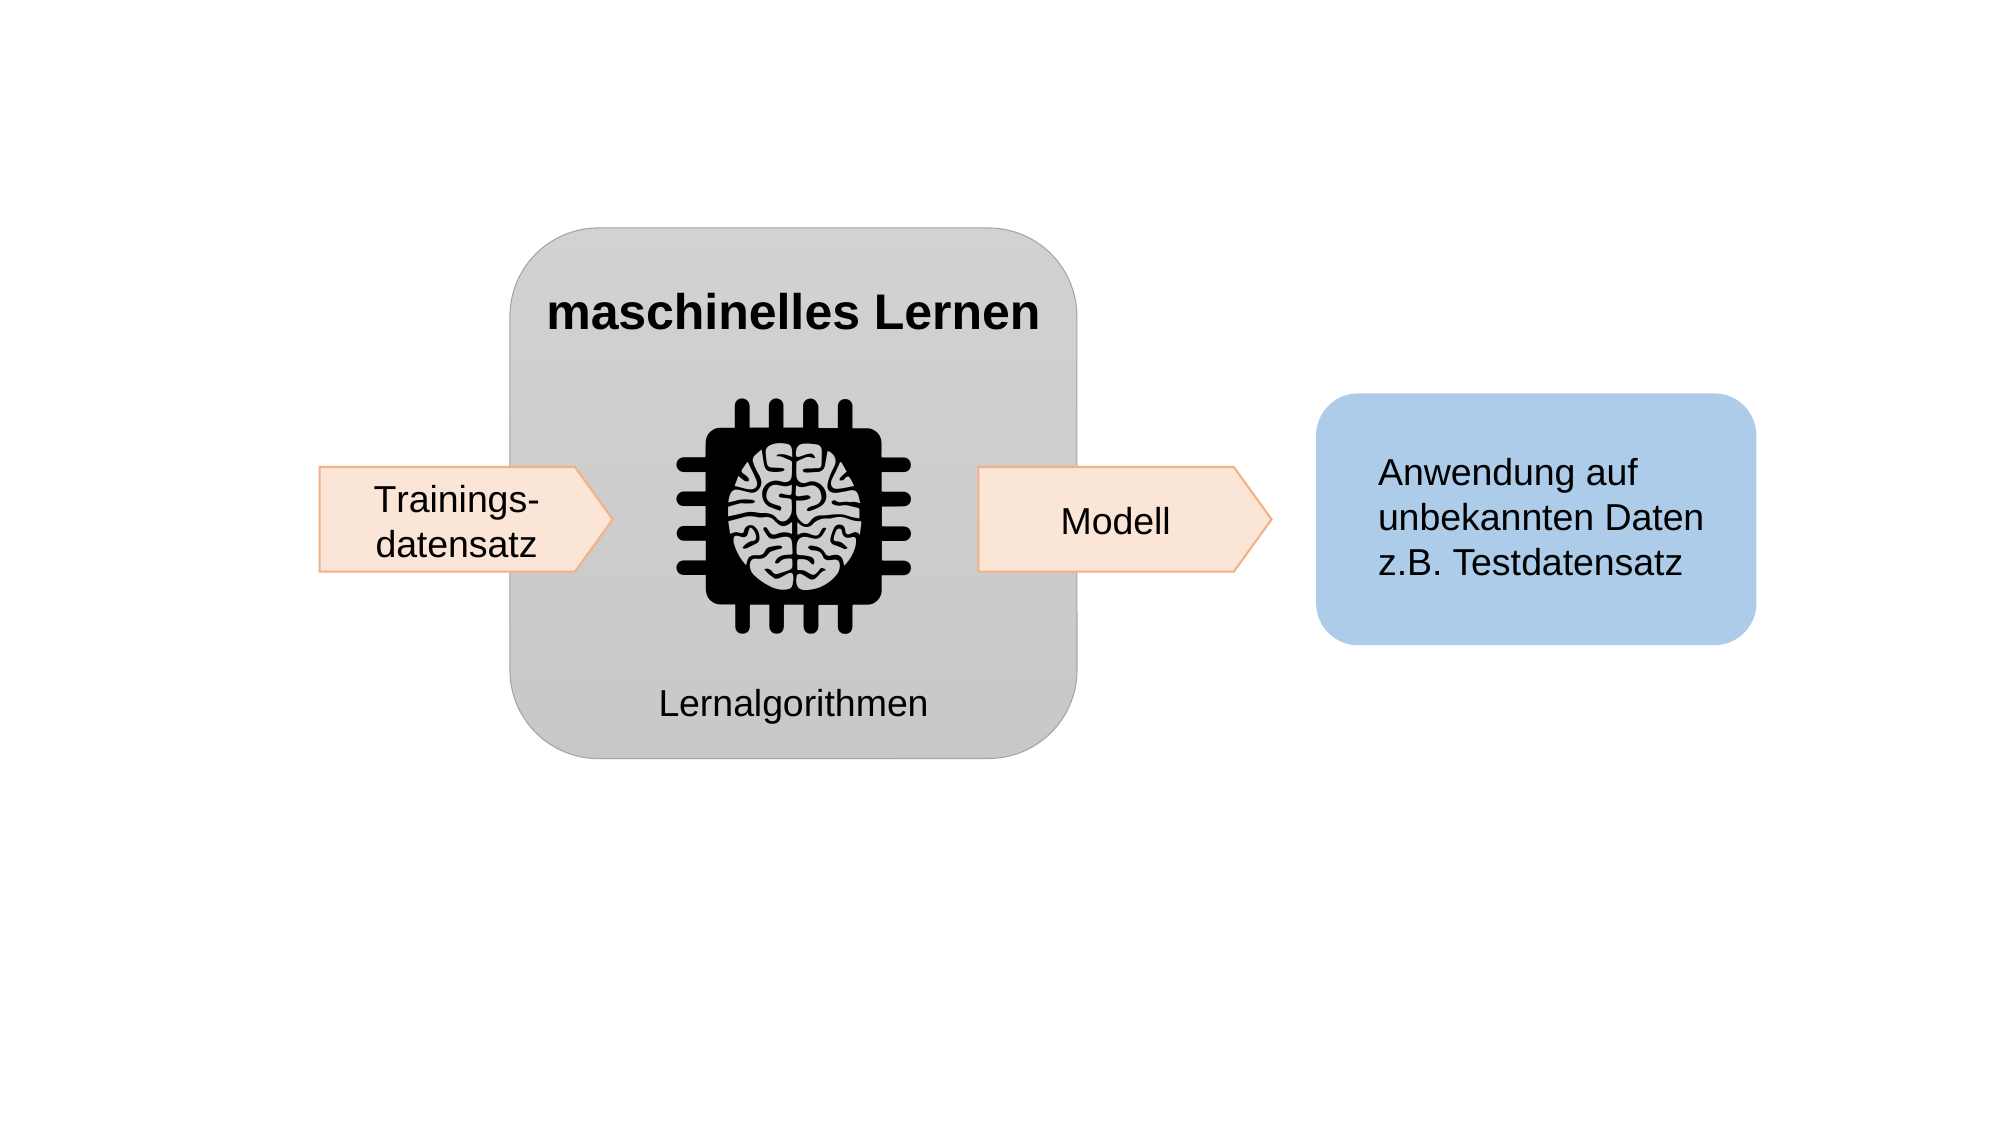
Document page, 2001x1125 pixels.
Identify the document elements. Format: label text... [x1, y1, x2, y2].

text_box maschinelles Lernen [503, 271, 1084, 348]
text_box Lernalgorithmen [642, 671, 945, 732]
picture [676, 398, 911, 634]
text_box [509, 348, 1077, 759]
text_box Trainings-datensatz [319, 467, 613, 572]
text_box [1316, 393, 1757, 646]
text_box Anwendung auf unbekannten Daten z.B. Testdatensatz [1363, 440, 1757, 592]
text_box Modell [978, 467, 1272, 572]
text_box [522, 227, 1065, 271]
